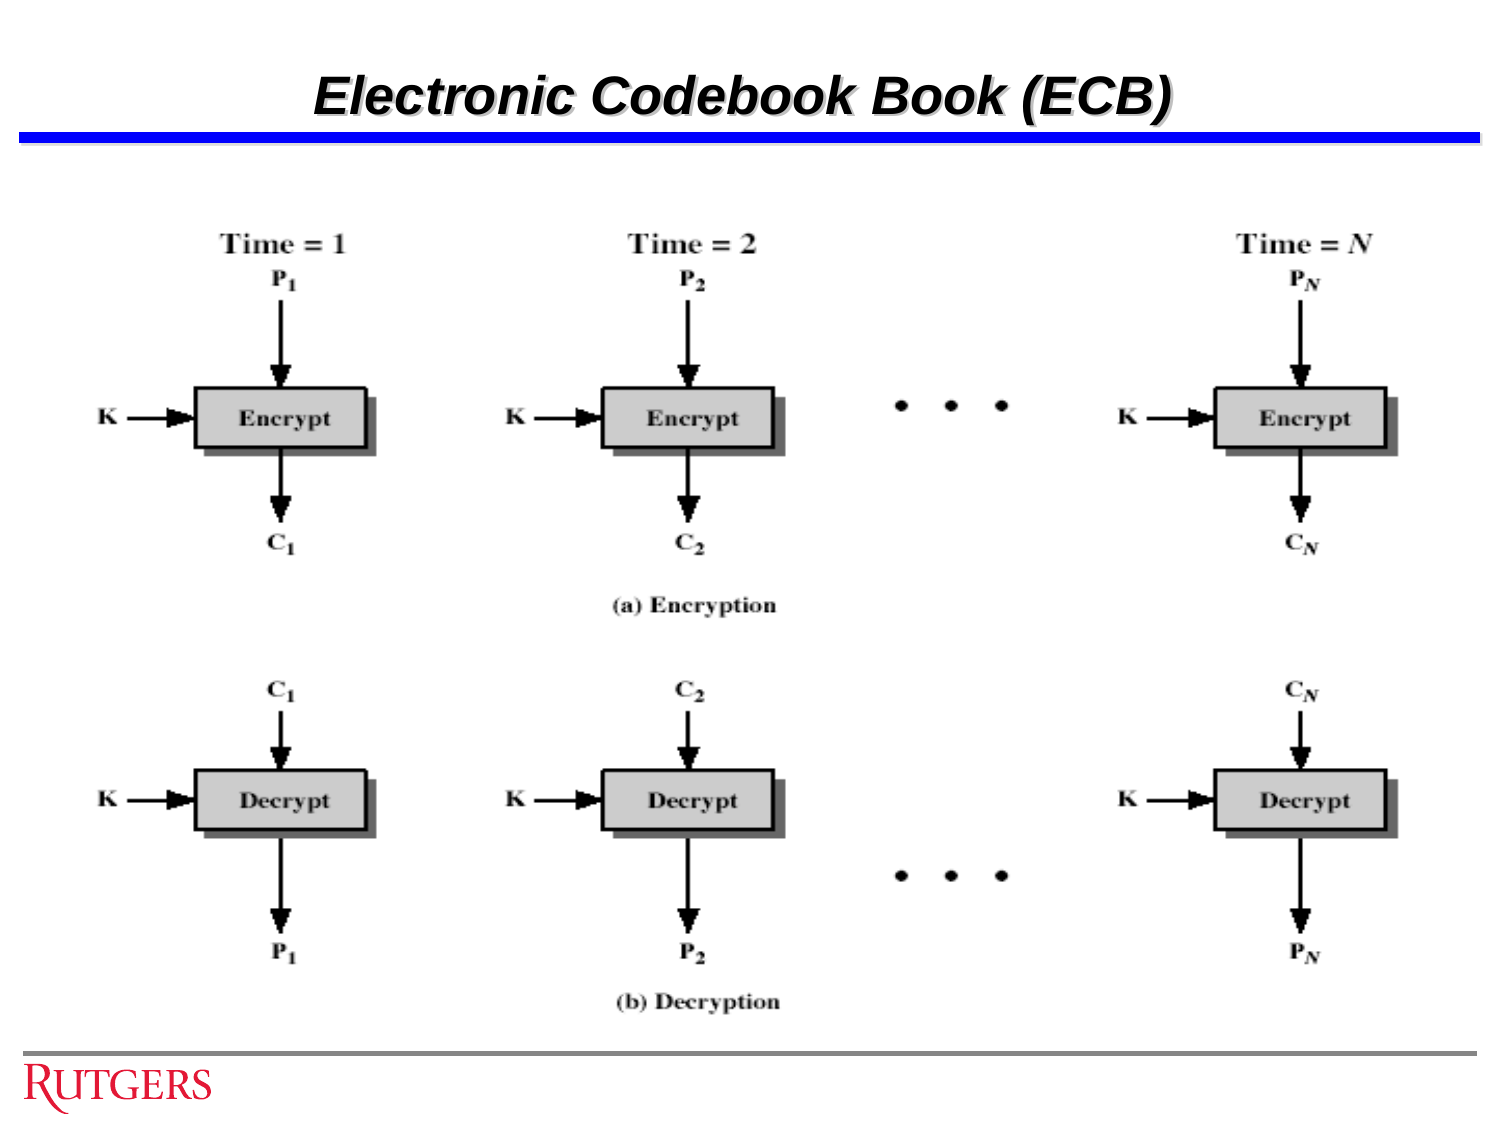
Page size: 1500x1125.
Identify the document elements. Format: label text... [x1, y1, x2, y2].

picture [55, 209, 1438, 1038]
title Electronic Codebook Book (ECB) [62, 37, 1426, 133]
